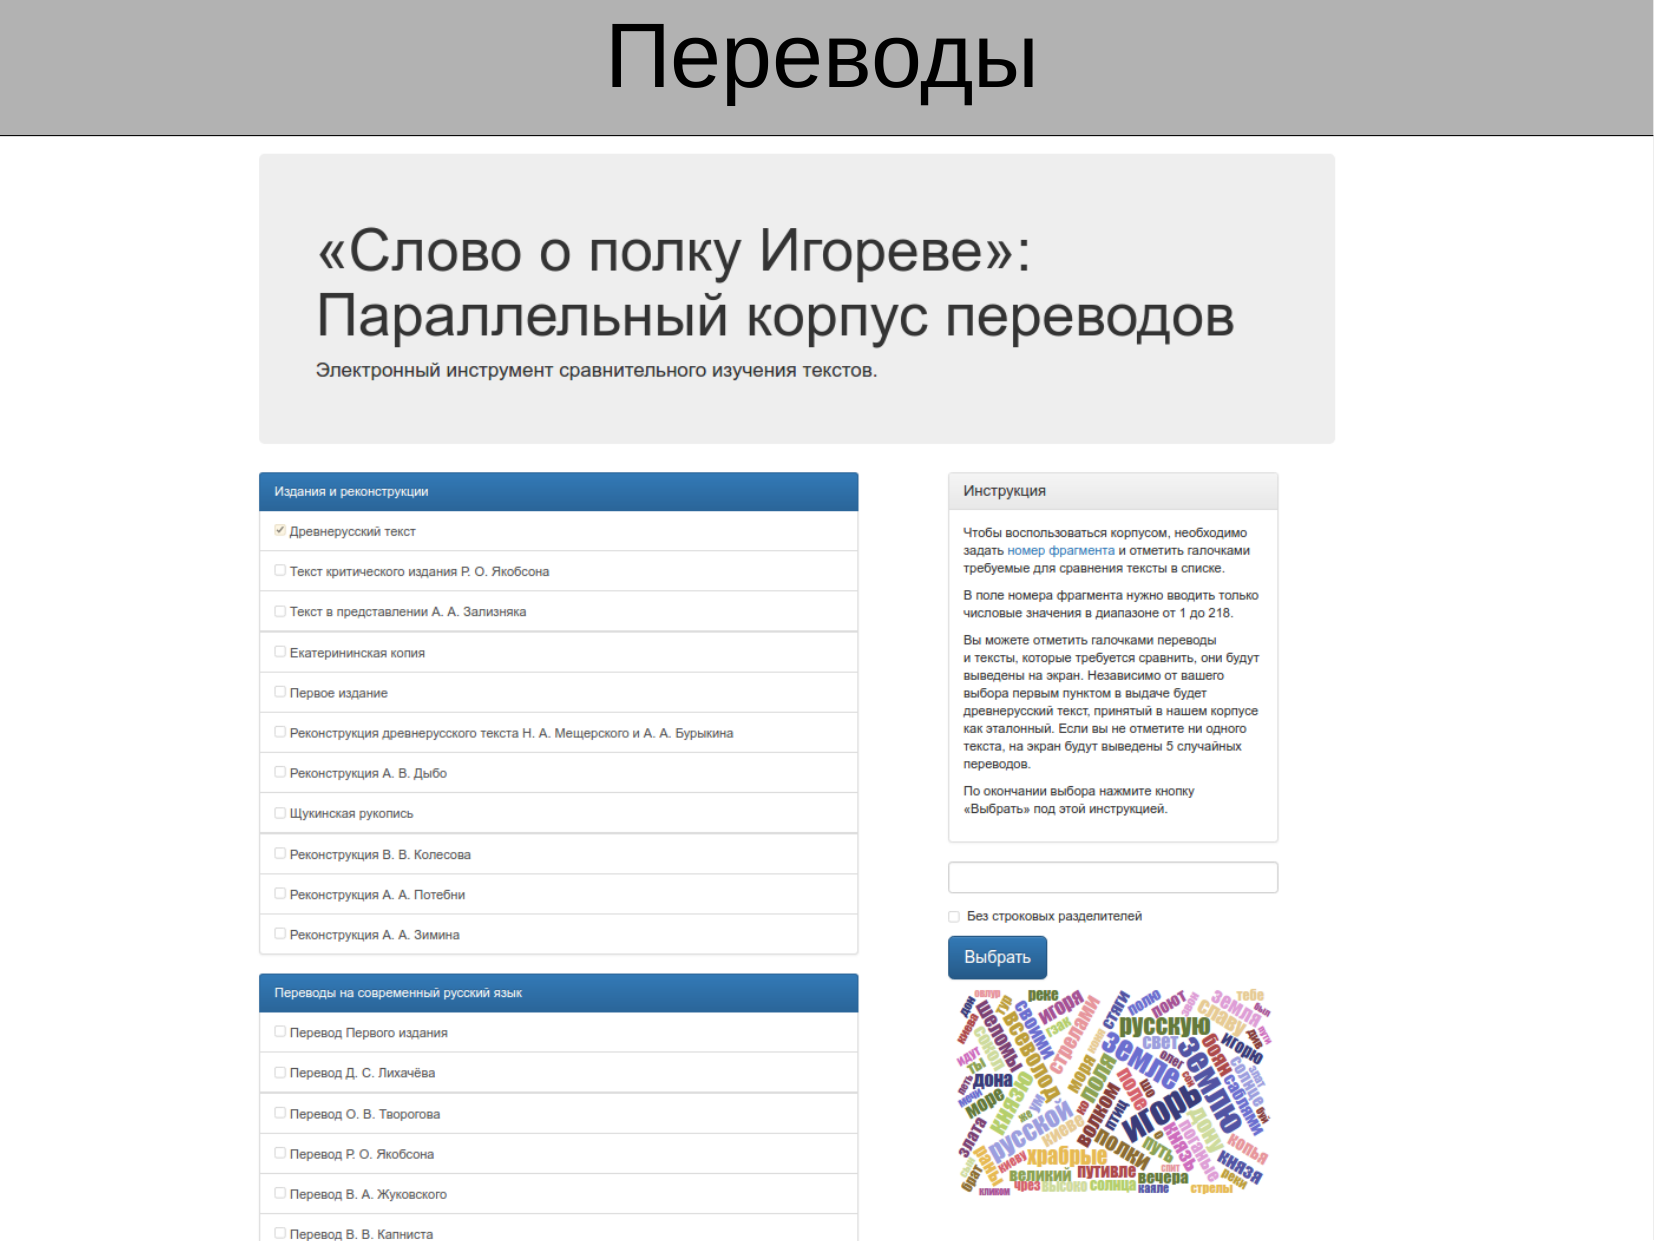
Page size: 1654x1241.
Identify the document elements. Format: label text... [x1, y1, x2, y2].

title Переводы [78, 0, 1567, 135]
picture [0, 135, 1654, 1241]
